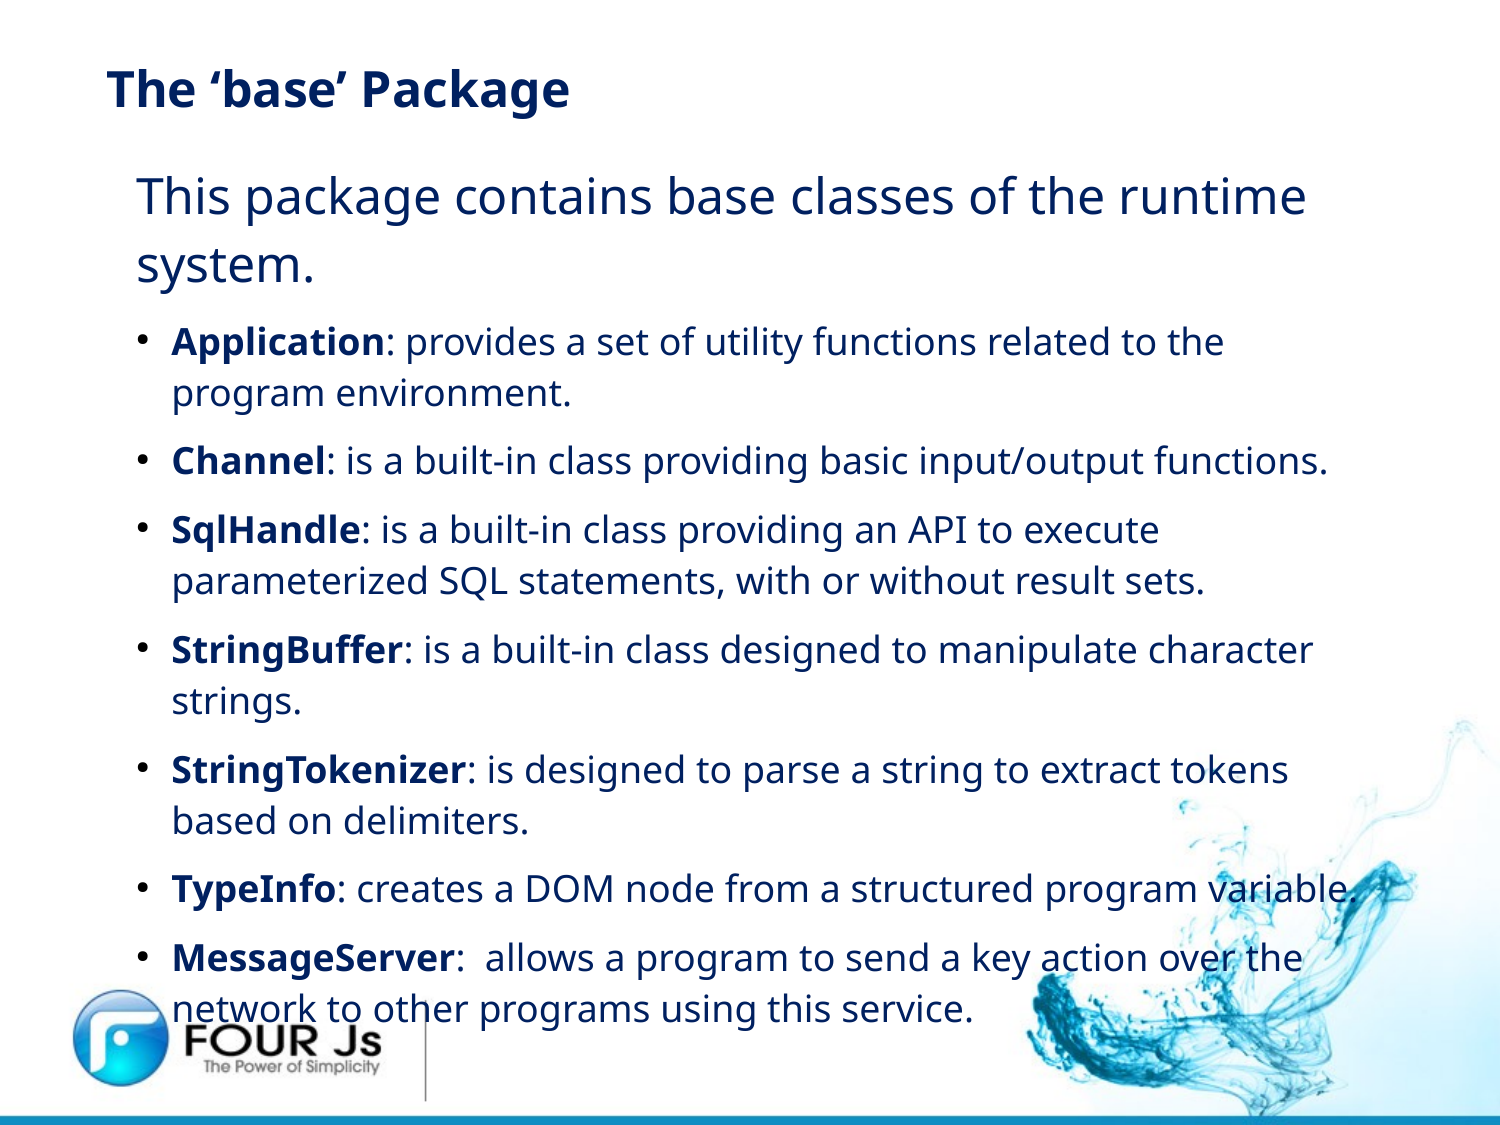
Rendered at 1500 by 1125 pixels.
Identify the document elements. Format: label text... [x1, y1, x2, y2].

title The ‘base’ Package [106, 35, 1388, 142]
text_box This package contains base classes of the runtime system. Application: provides a set of utility functions related to the program environment. Channel: is a built-in class providing basic input/output functions. SqlHandle: is a built-in class providing an API to execute parameterized SQL statements, with or without result sets. StringBuffer: is a built-in class designed to manipulate character strings. StringTokenizer: is designed to parse a string to extract tokens based on delimiters. TypeInfo: creates a DOM node from a structured program variable. MessageServer: allows a program to send a key action over the network to other programs using this service. [121, 153, 1383, 1013]
picture [0, 0, 1500, 1122]
